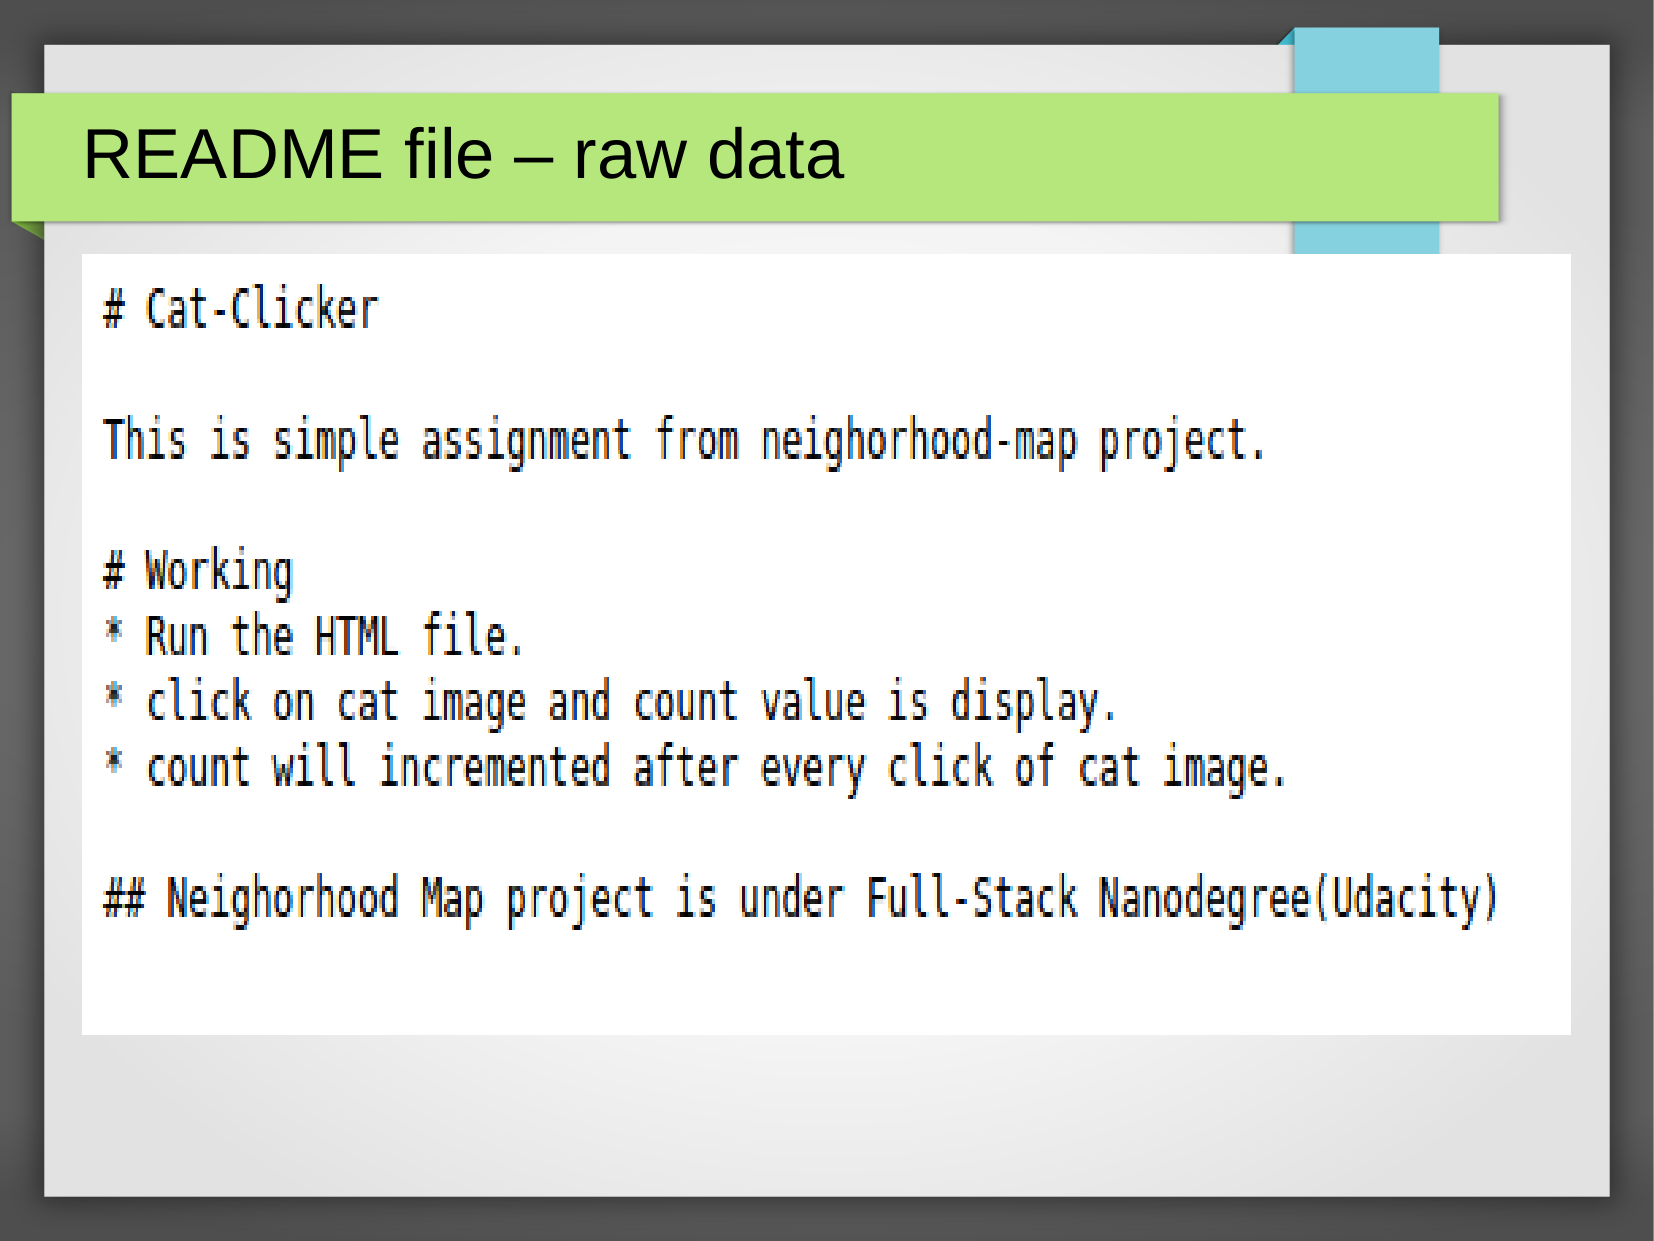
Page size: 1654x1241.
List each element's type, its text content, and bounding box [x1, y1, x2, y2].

picture [0, 0, 1654, 1241]
title README file – raw data [82, 94, 1264, 213]
